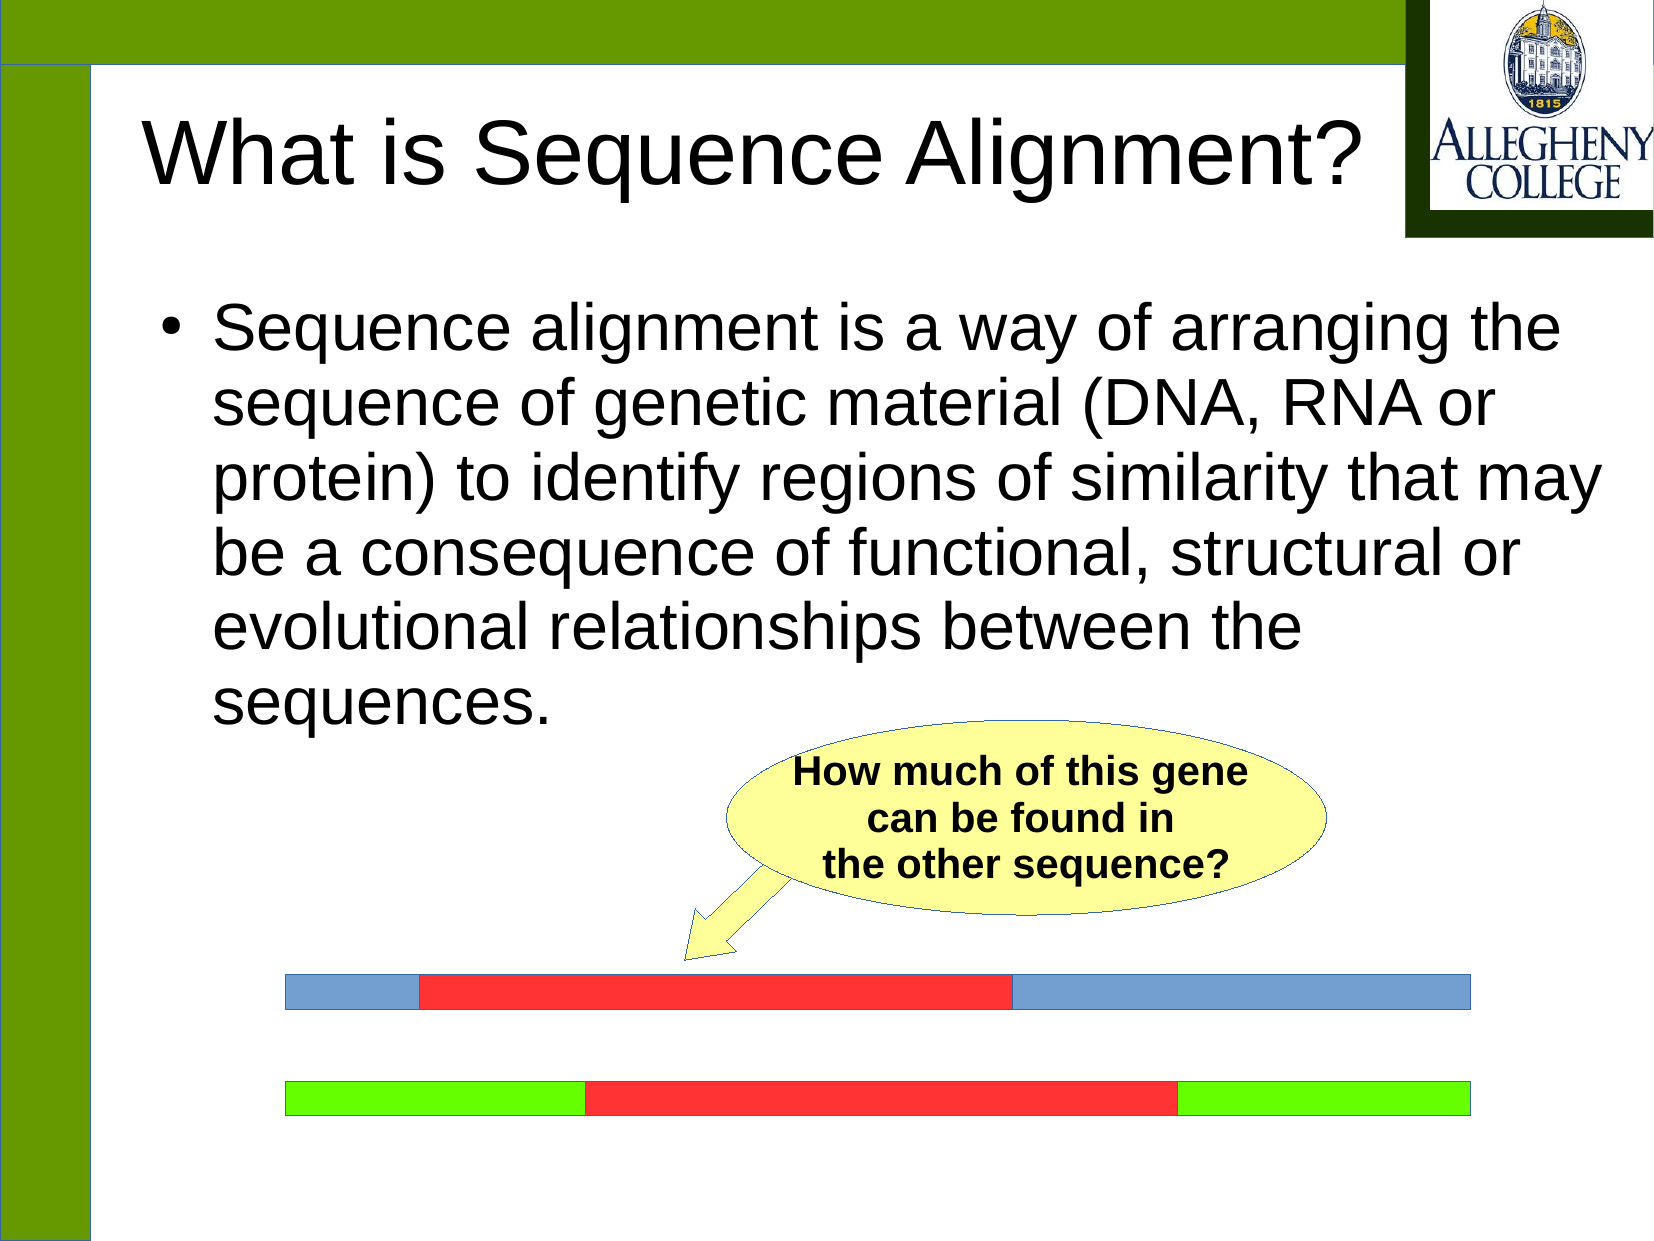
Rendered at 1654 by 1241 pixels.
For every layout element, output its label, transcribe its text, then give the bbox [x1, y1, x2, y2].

text_box How much of this gene can be found in the other sequence? [726, 720, 1327, 916]
list Sequence alignment is a way of arranging the sequence of genetic material (DNA, RNA or protein) to identify regions of similarity that may be a consequence of functional, structural or evolutional relationships between the sequences. [141, 290, 1630, 1010]
picture [1430, 0, 1654, 210]
text_box [0, 0, 1654, 1241]
text_box [285, 974, 1471, 1010]
text_box [285, 1081, 1471, 1116]
title What is Sequence Alignment? [112, 65, 1396, 257]
text_box [684, 865, 791, 961]
